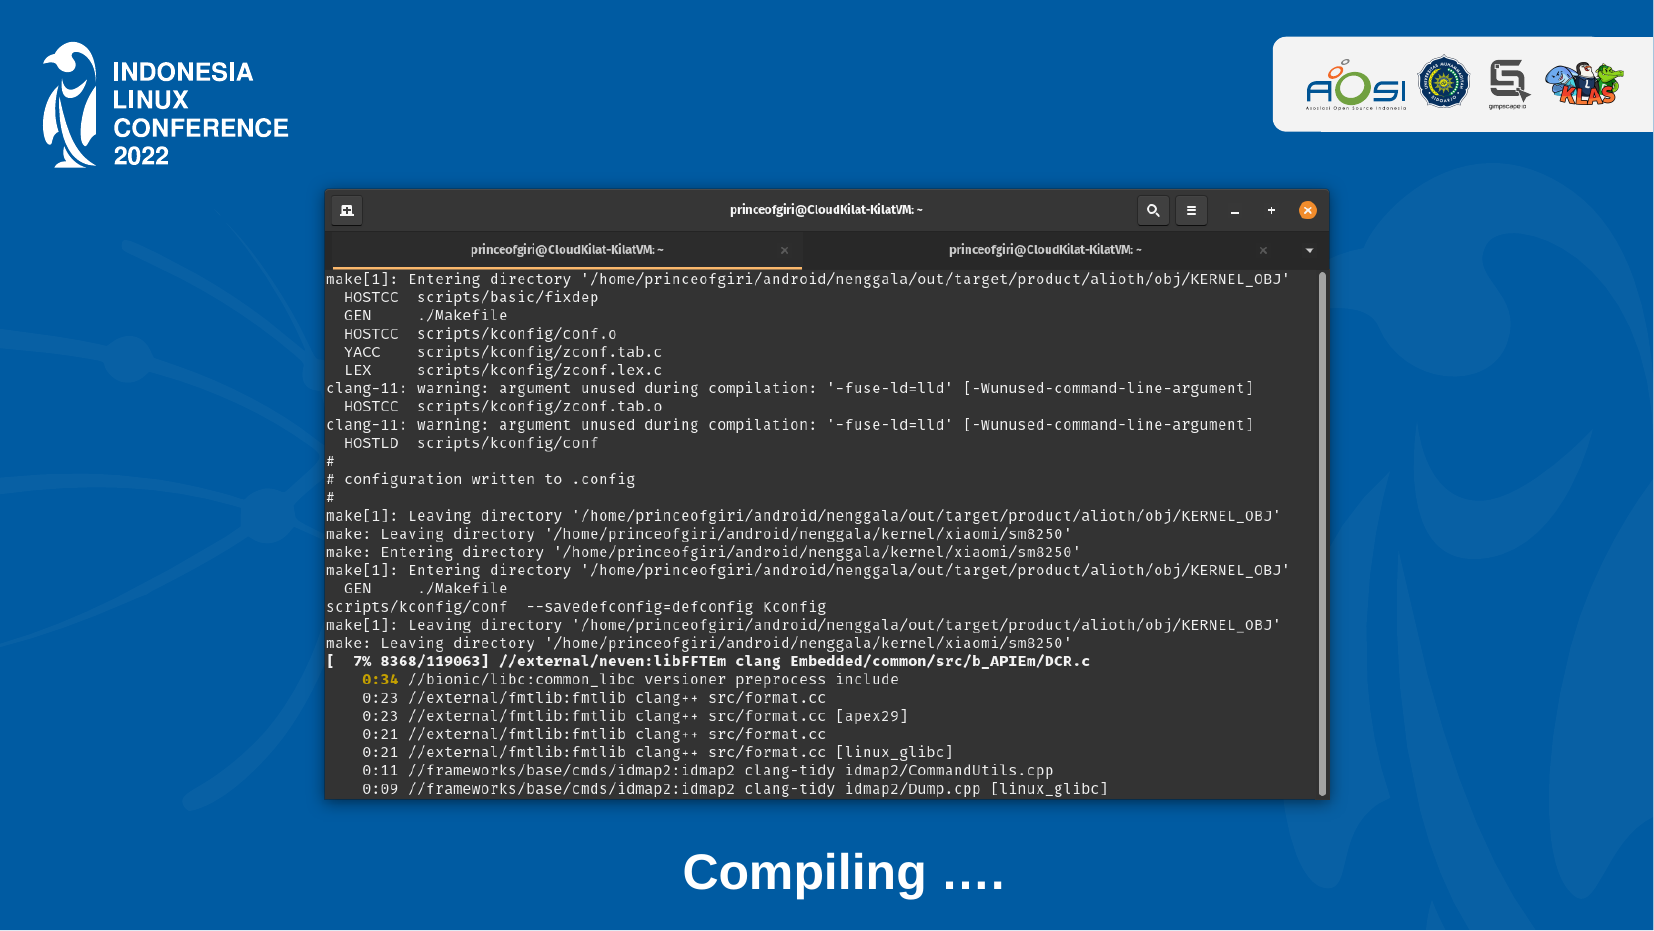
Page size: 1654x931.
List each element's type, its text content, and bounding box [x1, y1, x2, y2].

picture [301, 168, 1352, 826]
picture [1417, 54, 1471, 108]
picture [1545, 62, 1624, 105]
title Compiling …. [637, 825, 1050, 919]
